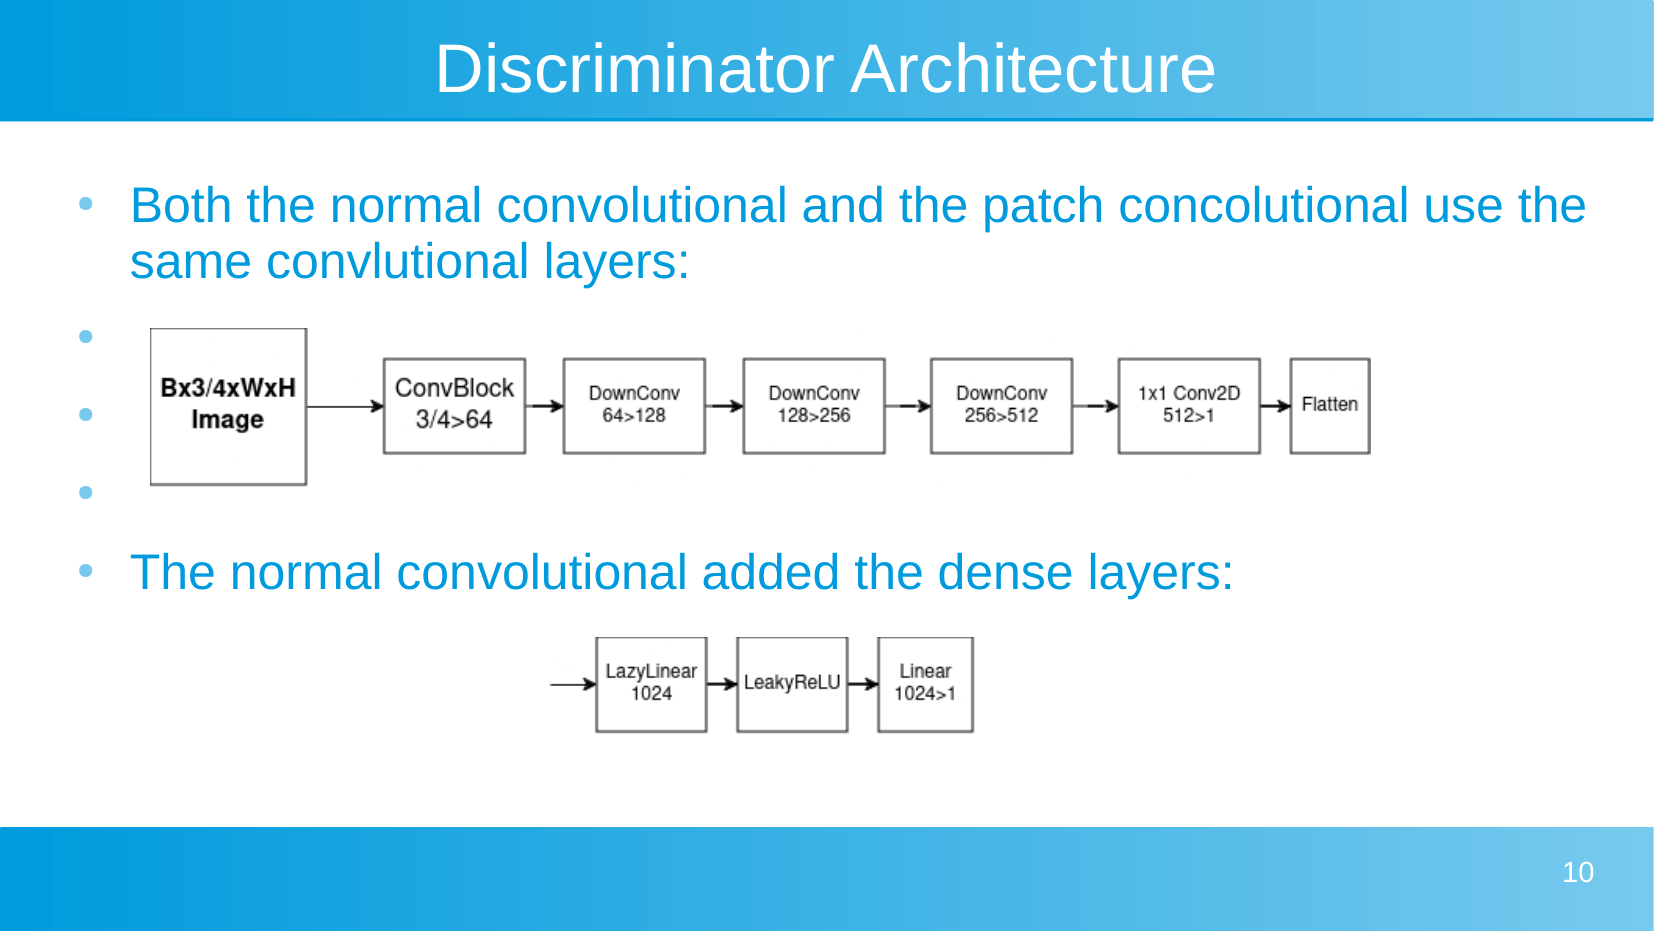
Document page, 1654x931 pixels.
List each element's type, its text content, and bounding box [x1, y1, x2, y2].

picture [539, 637, 976, 735]
title Discriminator Architecture [59, 29, 1595, 108]
picture [150, 328, 1371, 488]
list Both the normal convolutional and the patch concolutional use the same convlutional layers: The normal convolutional added the dense layers: [59, 177, 1595, 768]
